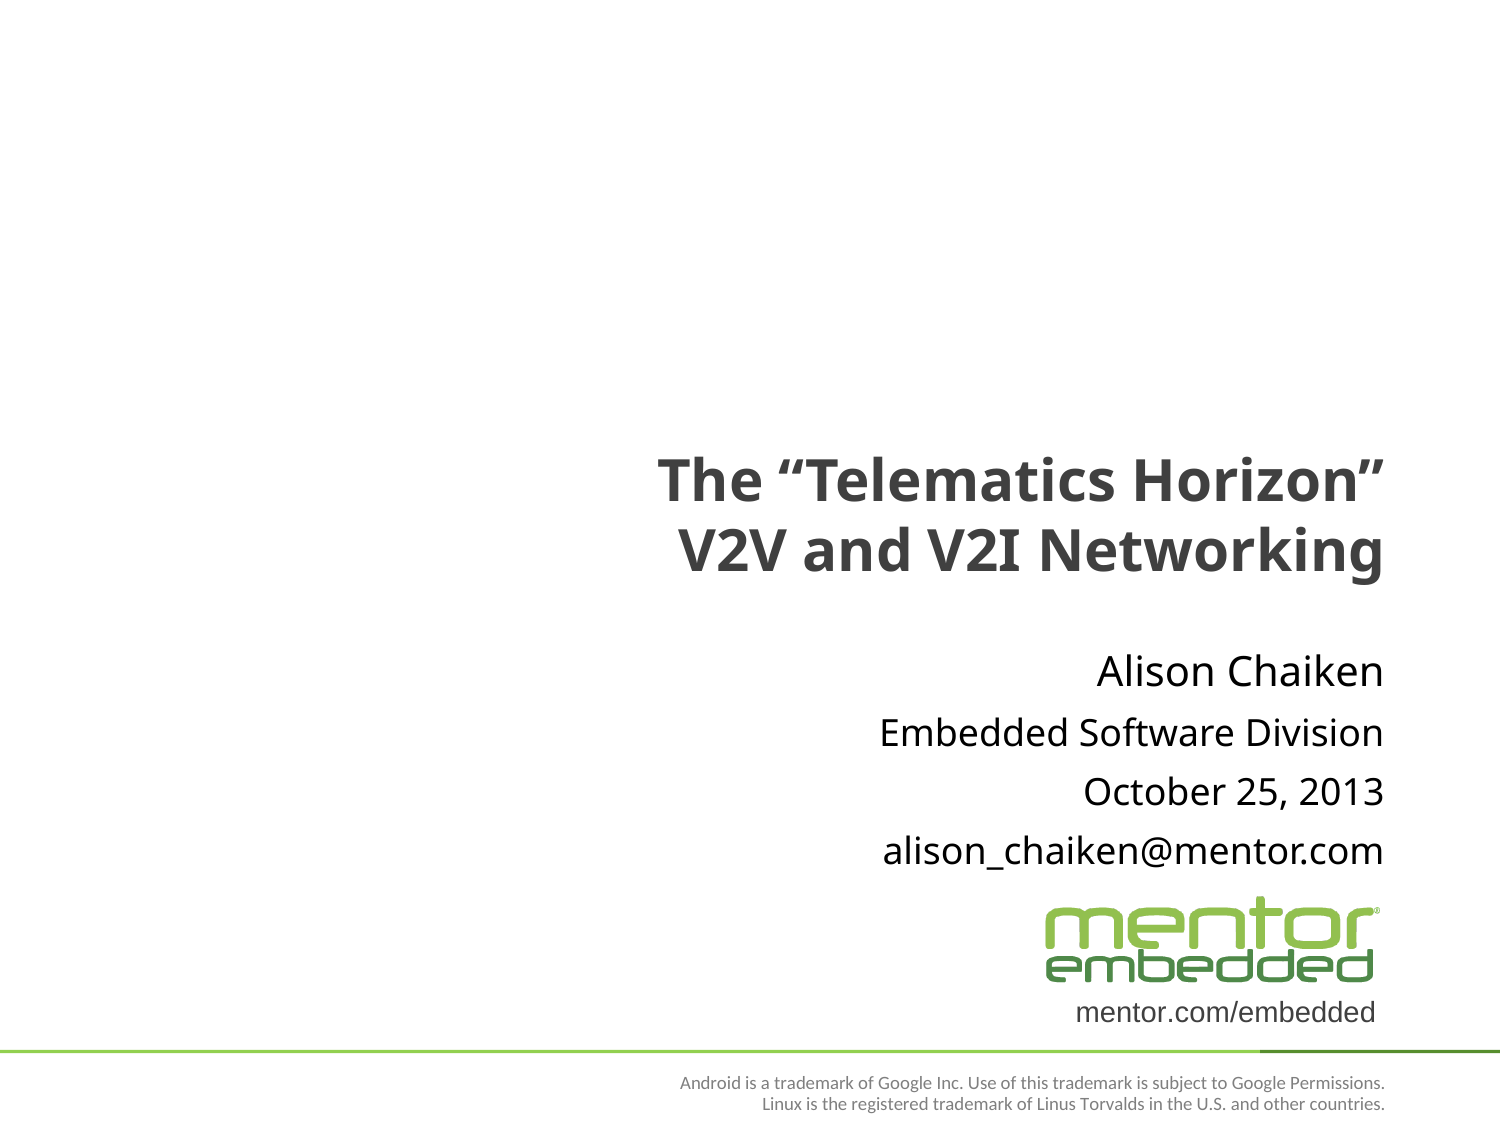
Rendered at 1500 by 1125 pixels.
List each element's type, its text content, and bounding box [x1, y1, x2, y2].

subtitle Alison Chaiken Embedded Software Division October 25, 2013 alison_chaiken@mentor.com [674, 637, 1400, 825]
picture [1037, 887, 1382, 991]
title The “Telematics Horizon” V2V and V2I Networking [99, 312, 1401, 591]
